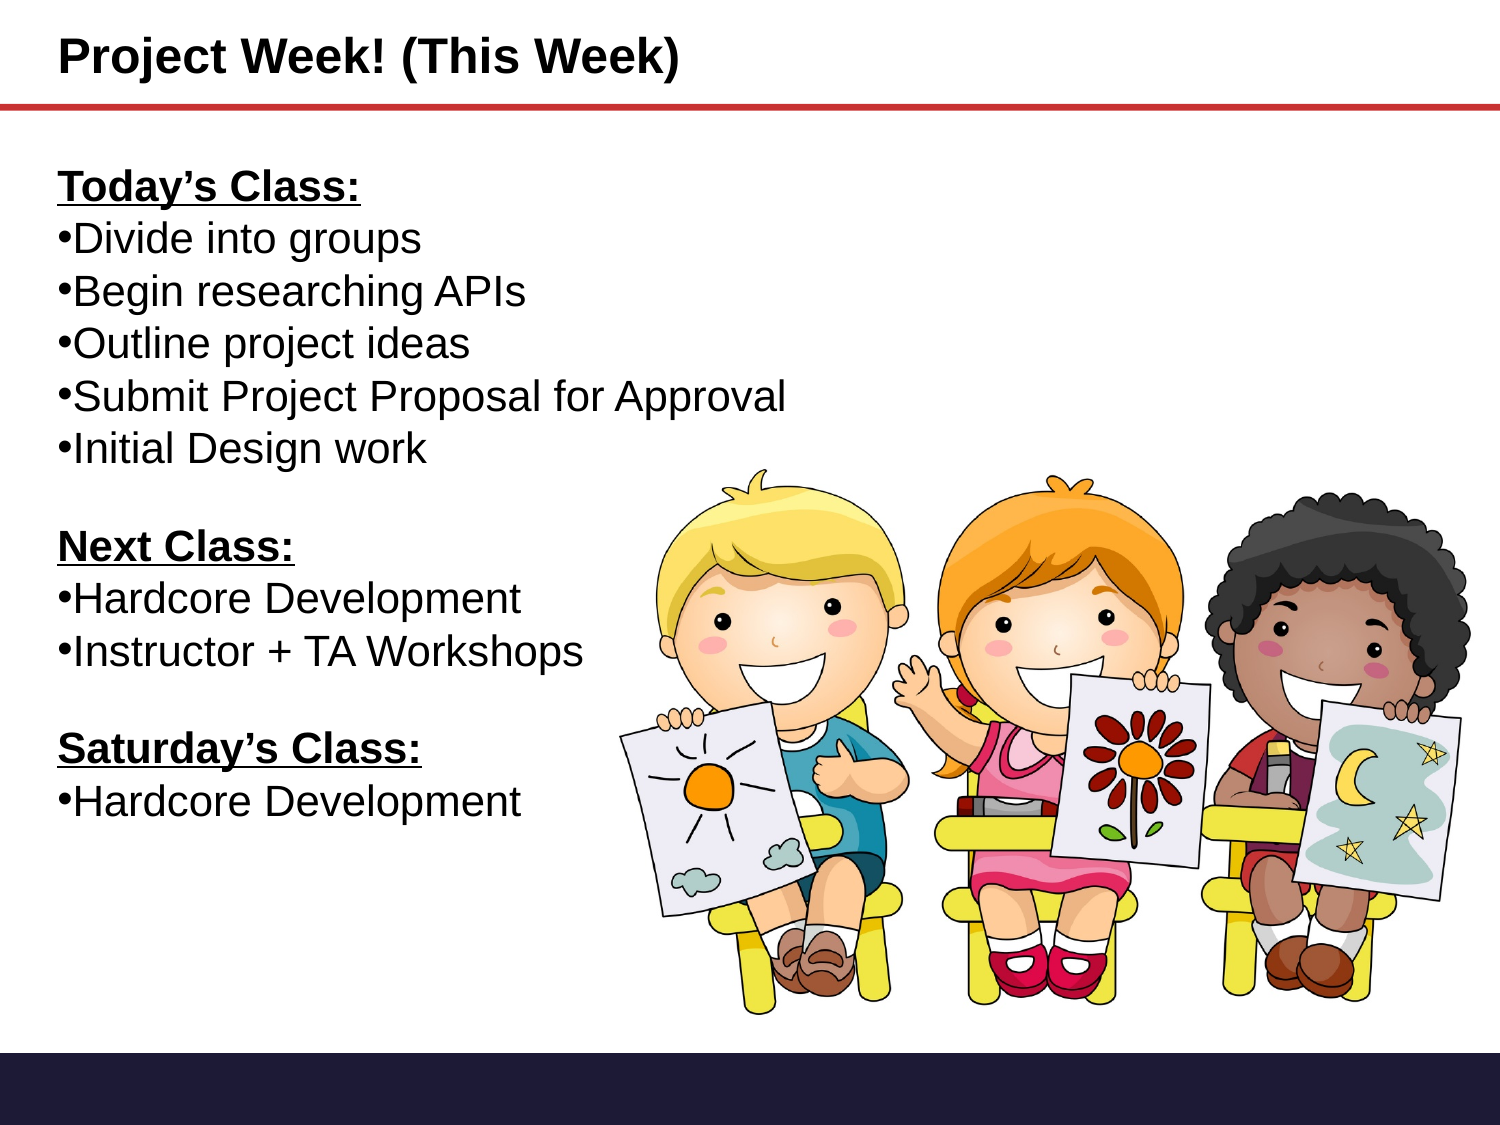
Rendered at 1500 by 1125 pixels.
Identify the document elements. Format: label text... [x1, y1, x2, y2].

text_box Project Week! (This Week) [49, 16, 948, 92]
picture [612, 462, 1476, 1020]
text_box Today’s Class: Divide into groups Begin researching APIs Outline project ideas Submit Project Proposal for Approval Initial Design work Next Class: Hardcore Development Instructor + TA Workshops Saturday’s Class: Hardcore Development [49, 149, 1463, 833]
